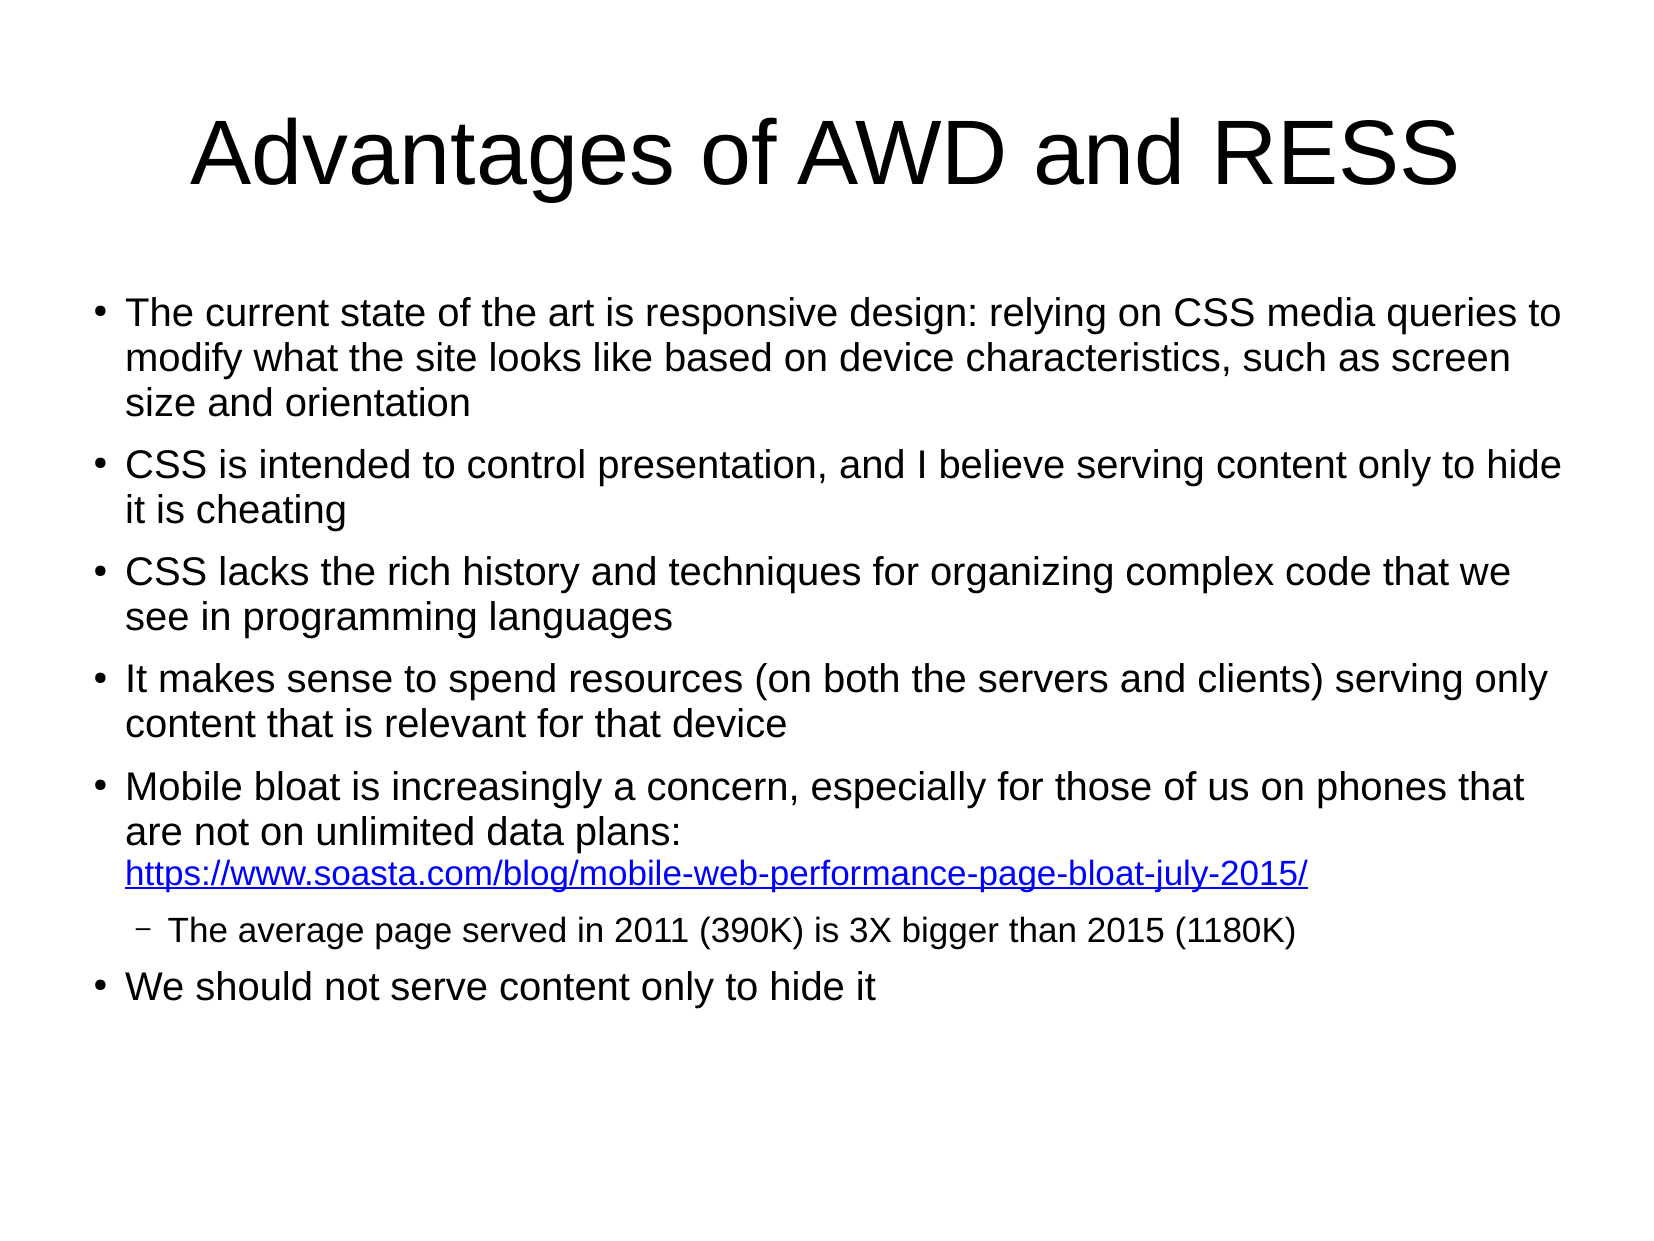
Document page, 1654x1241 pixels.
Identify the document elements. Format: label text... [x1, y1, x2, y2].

list The current state of the art is responsive design: relying on CSS media queries to modify what the site looks like based on device characteristics, such as screen size and orientation CSS is intended to control presentation, and I believe serving content only to hide it is cheating CSS lacks the rich history and techniques for organizing complex code that we see in programming languages It makes sense to spend resources (on both the servers and clients) serving only content that is relevant for that device Mobile bloat is increasingly a concern, especially for those of us on phones that are not on unlimited data plans: https://www.soasta.com/blog/mobile-web-performance-page-bloat-july-2015/ The average page served in 2011 (390K) is 3X bigger than 2015 (1180K) We should not serve content only to hide it [82, 290, 1571, 1010]
title Advantages of AWD and RESS [82, 49, 1571, 257]
